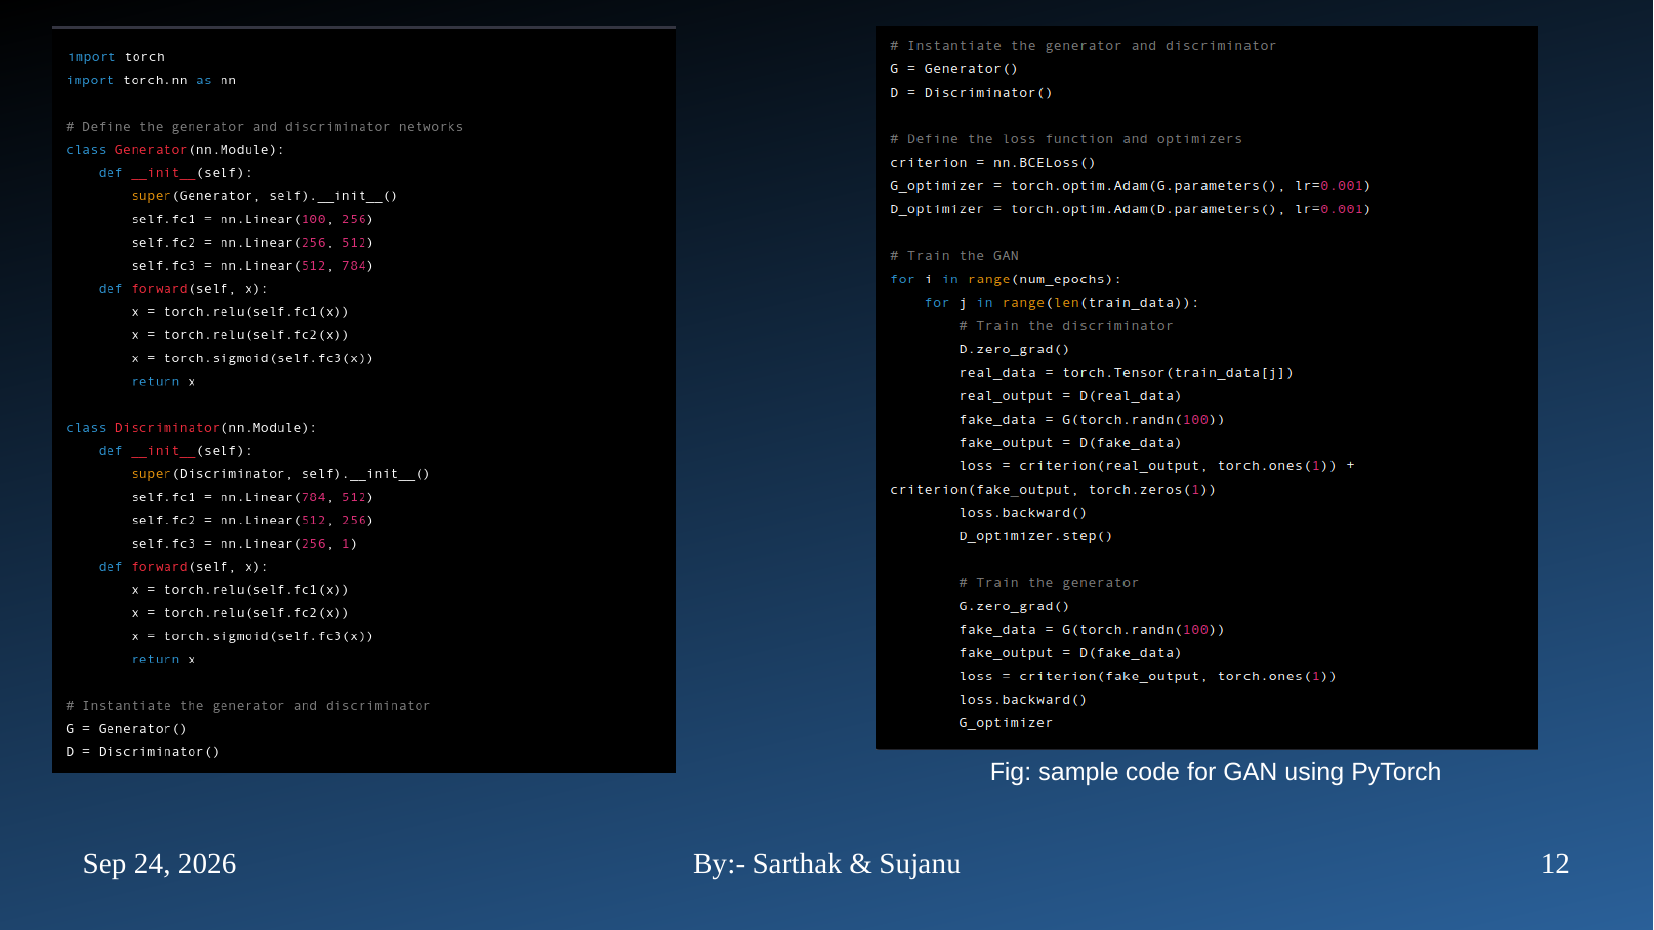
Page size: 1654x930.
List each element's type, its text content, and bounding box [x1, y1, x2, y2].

text_box Fig: sample code for GAN using PyTorch [975, 750, 1463, 821]
picture [876, 26, 1538, 751]
picture [52, 26, 676, 773]
